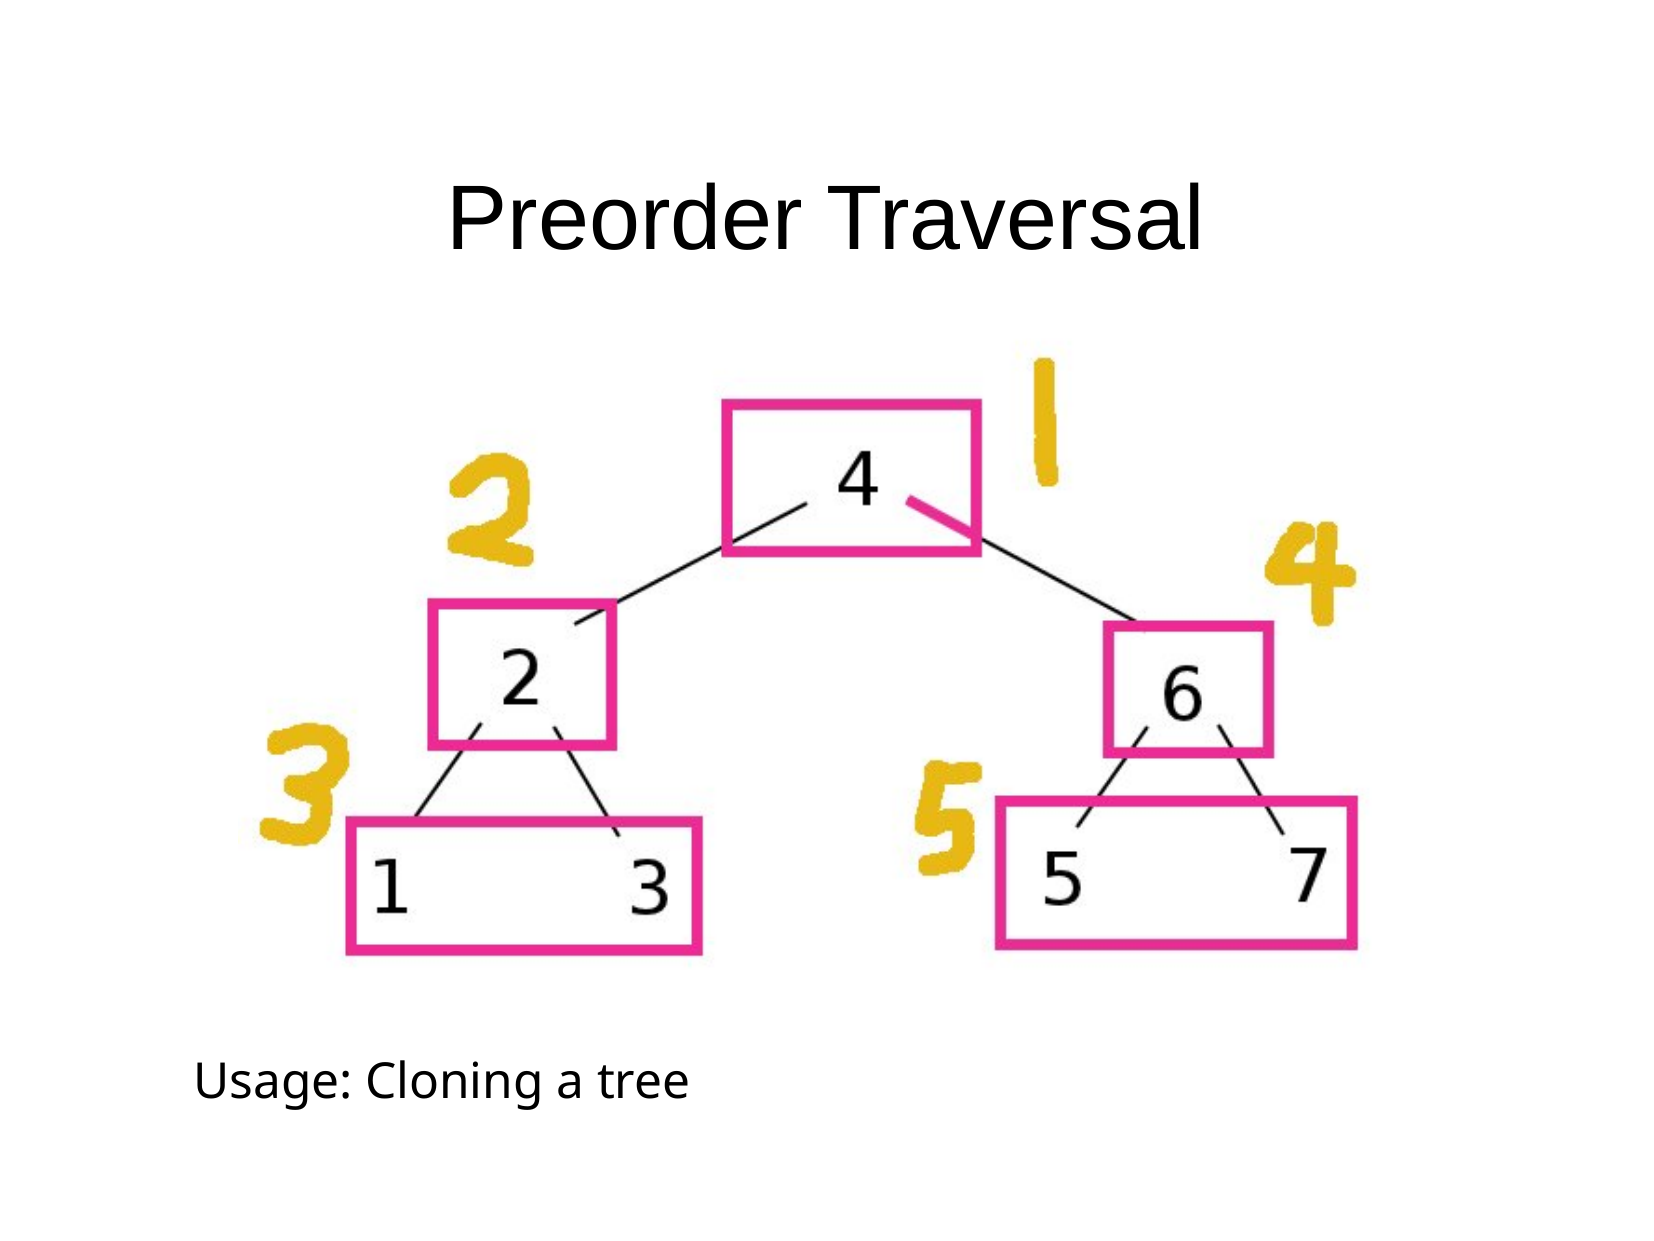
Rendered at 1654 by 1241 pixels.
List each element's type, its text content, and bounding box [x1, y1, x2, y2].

picture [238, 282, 1429, 1027]
title Preorder Traversal [124, 109, 1530, 317]
text_box Usage: Cloning a tree [178, 1041, 684, 1116]
